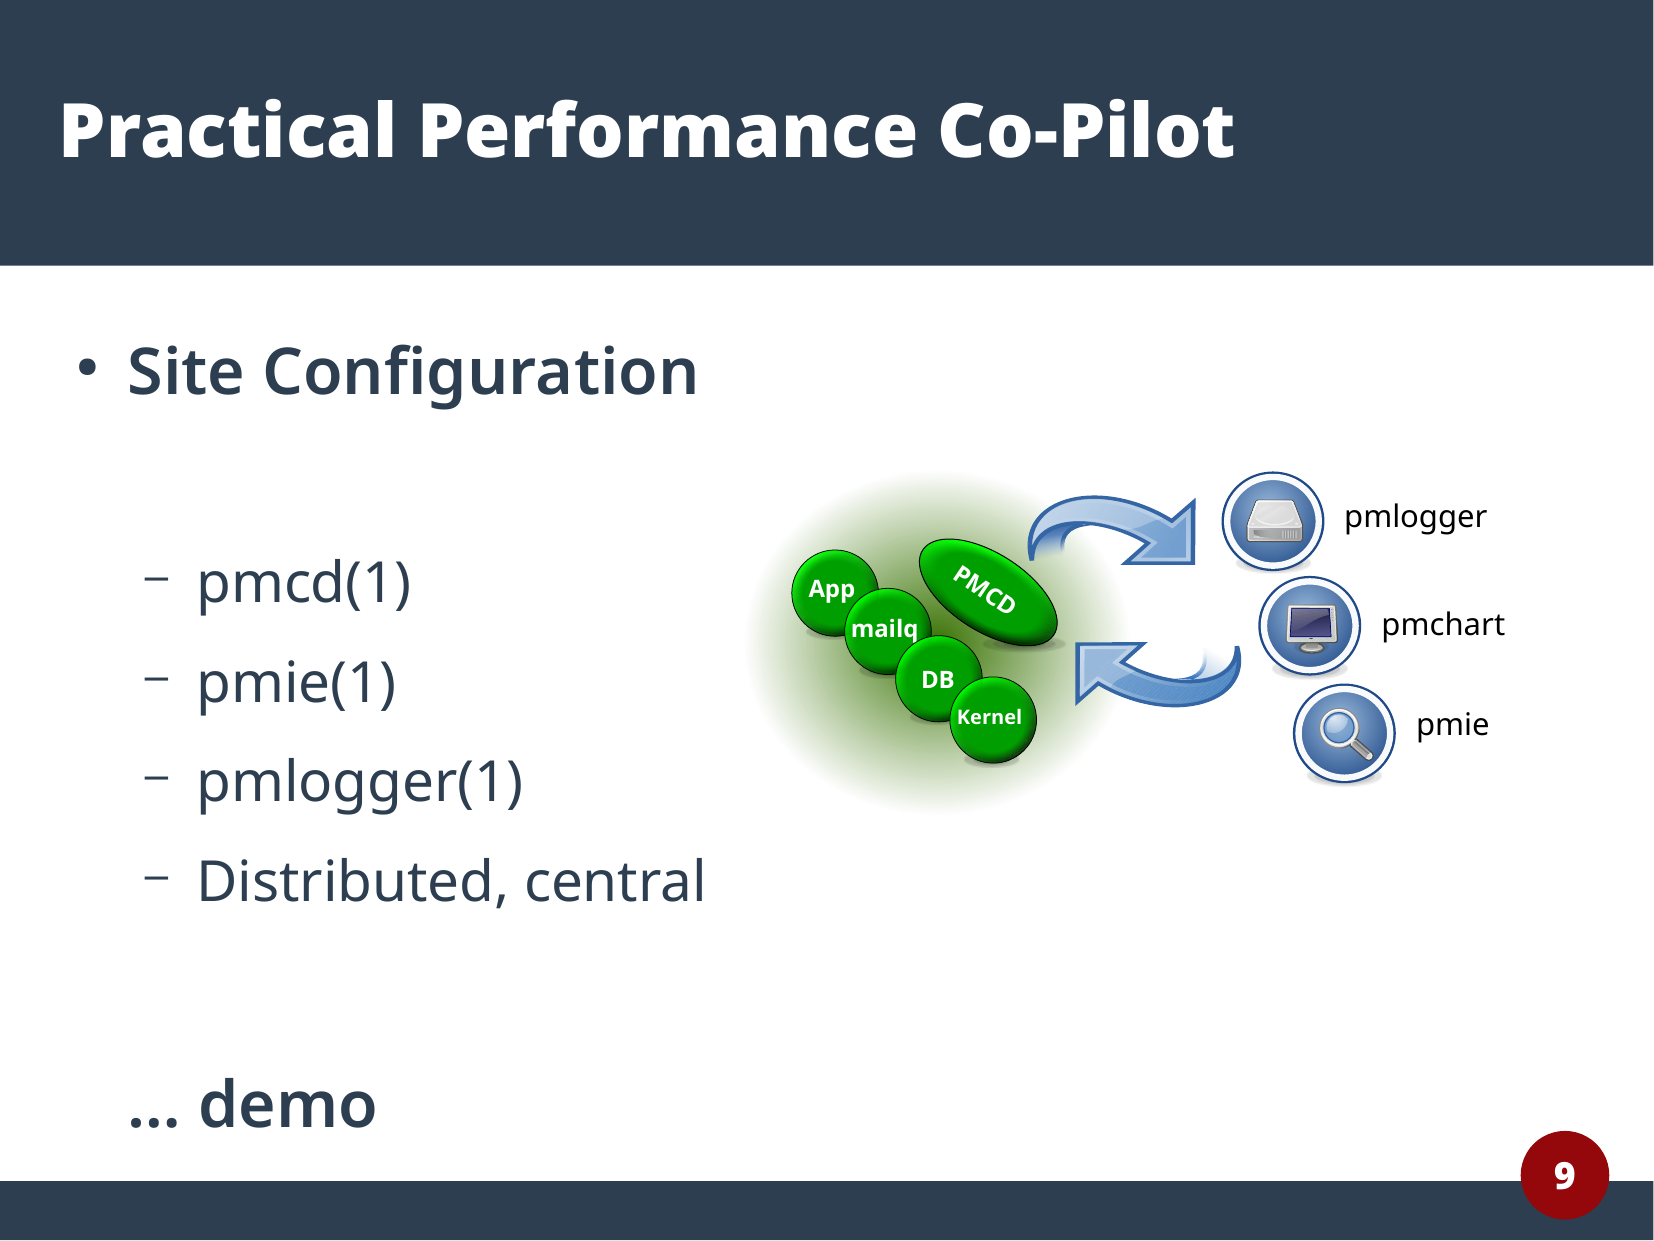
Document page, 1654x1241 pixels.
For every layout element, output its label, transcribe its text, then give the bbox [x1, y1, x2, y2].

list Site Configuration pmcd(1) pmie(1) pmlogger(1) Distributed, central … demo [59, 324, 1595, 1152]
title Practical Performance Co-Pilot [59, 49, 1595, 207]
picture [744, 401, 1515, 884]
